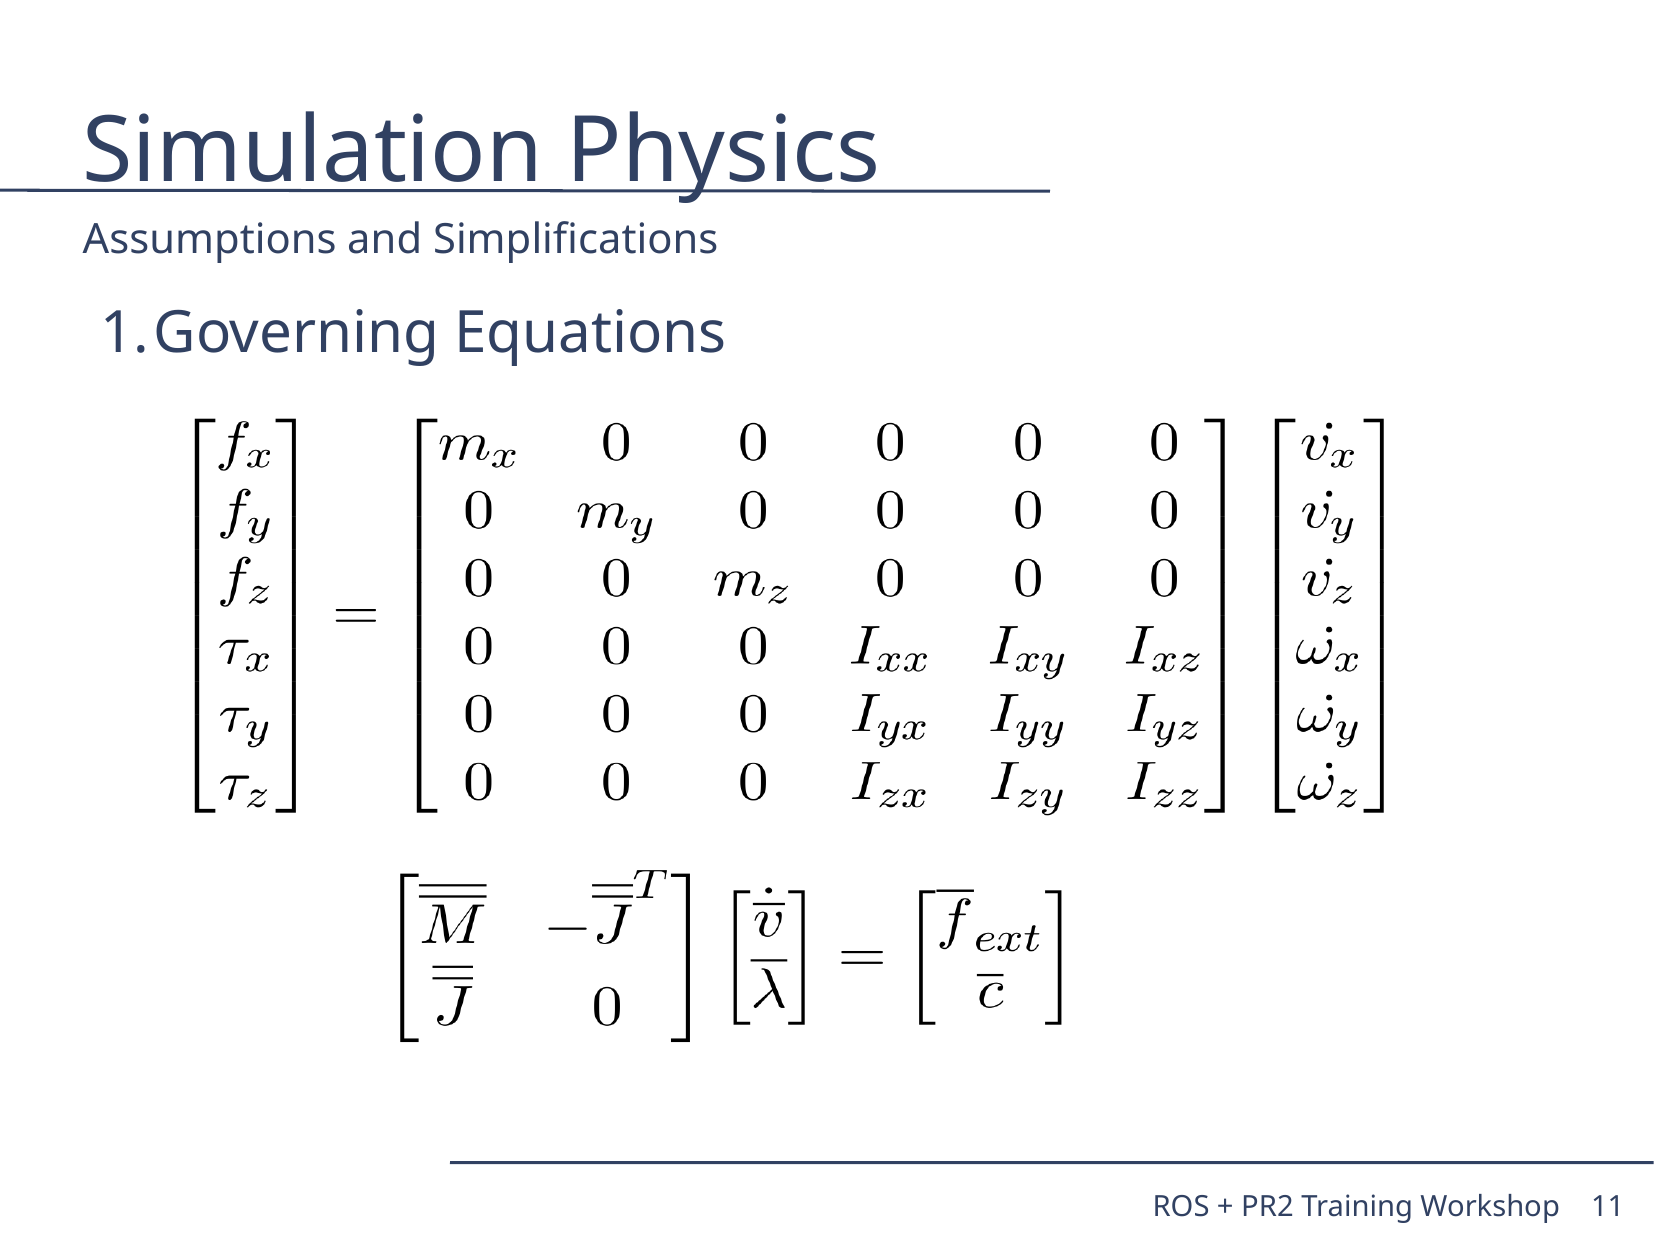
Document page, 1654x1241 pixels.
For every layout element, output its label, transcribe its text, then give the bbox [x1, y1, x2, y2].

picture [387, 861, 1071, 1051]
picture [187, 412, 1388, 817]
title Simulation Physics Assumptions and Simplifications [82, 78, 1571, 271]
list Governing Equations [82, 290, 1571, 1109]
